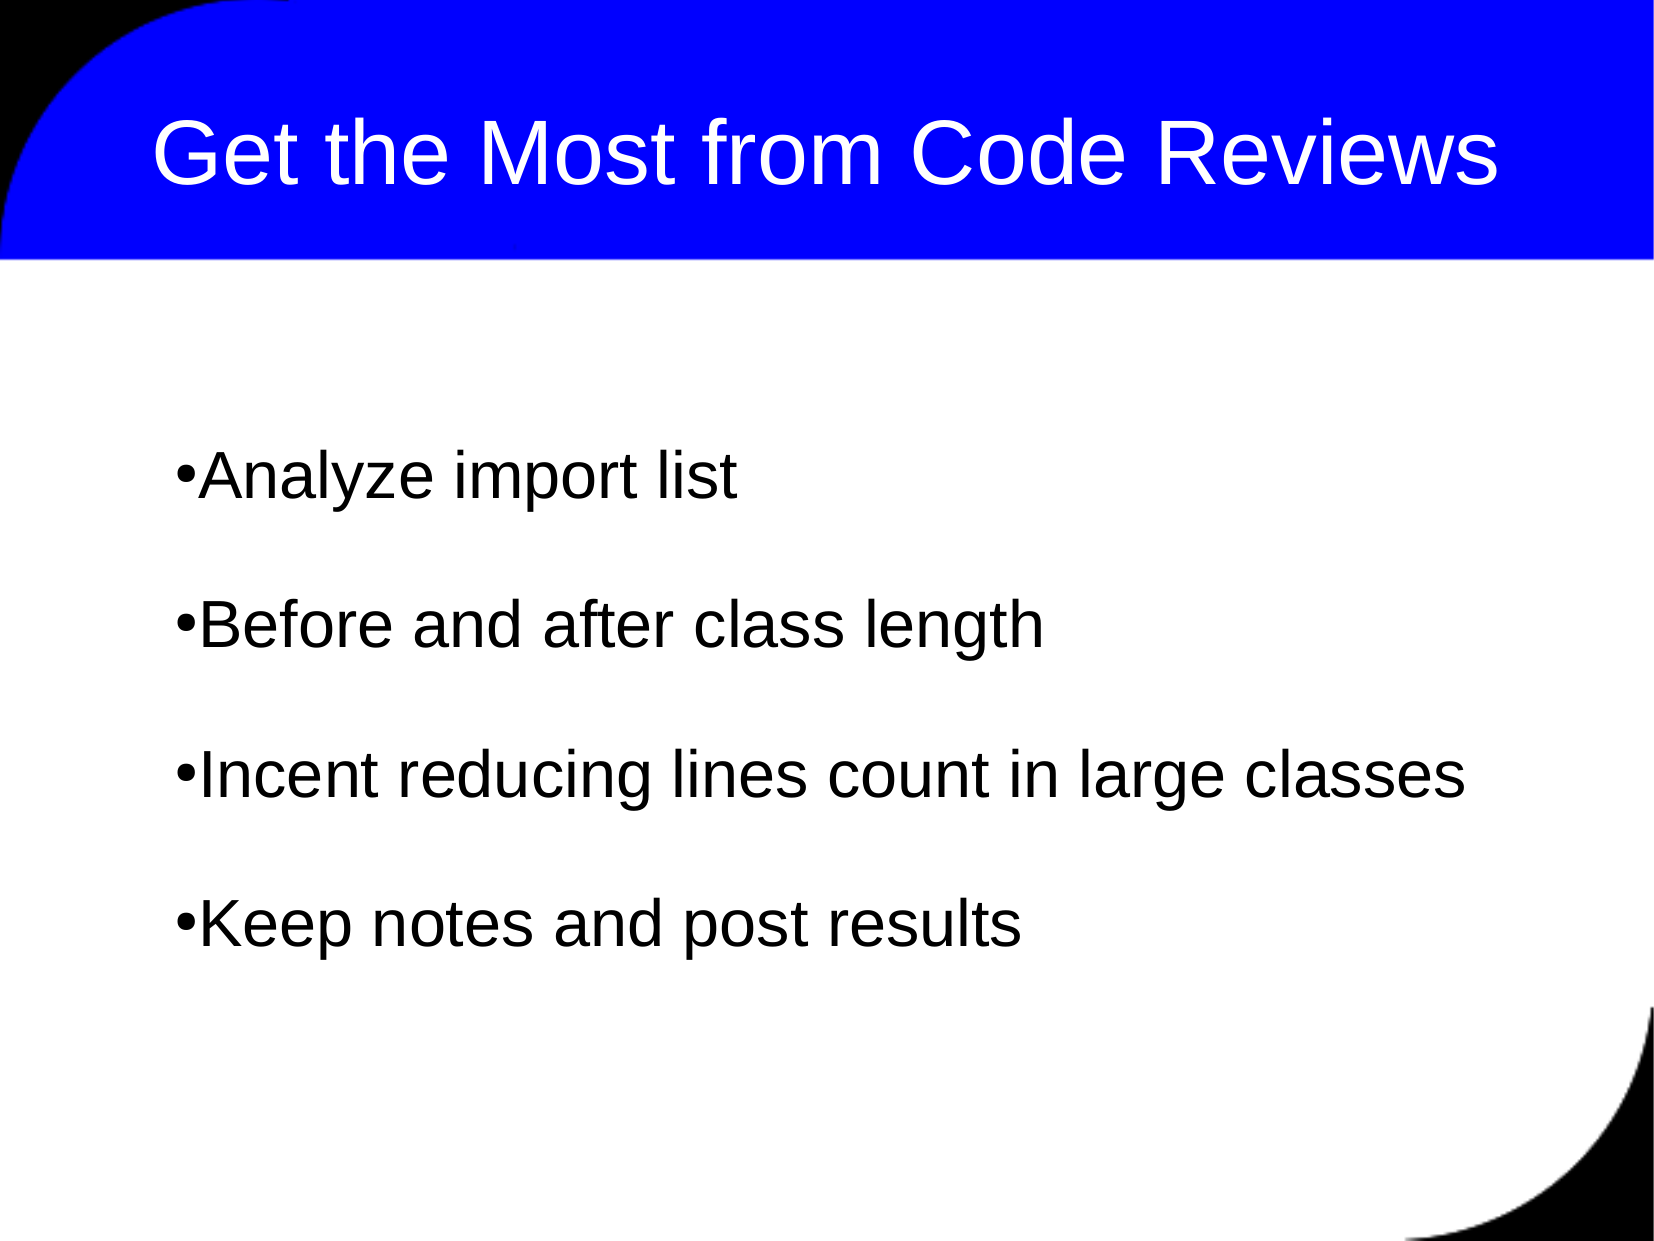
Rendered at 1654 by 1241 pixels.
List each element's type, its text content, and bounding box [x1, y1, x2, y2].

title Get the Most from Code Reviews [82, 56, 1571, 250]
picture [0, 0, 1654, 1241]
subtitle Analyze import list Before and after class length Incent reducing lines count in large classes Keep notes and post results [174, 297, 1480, 1102]
